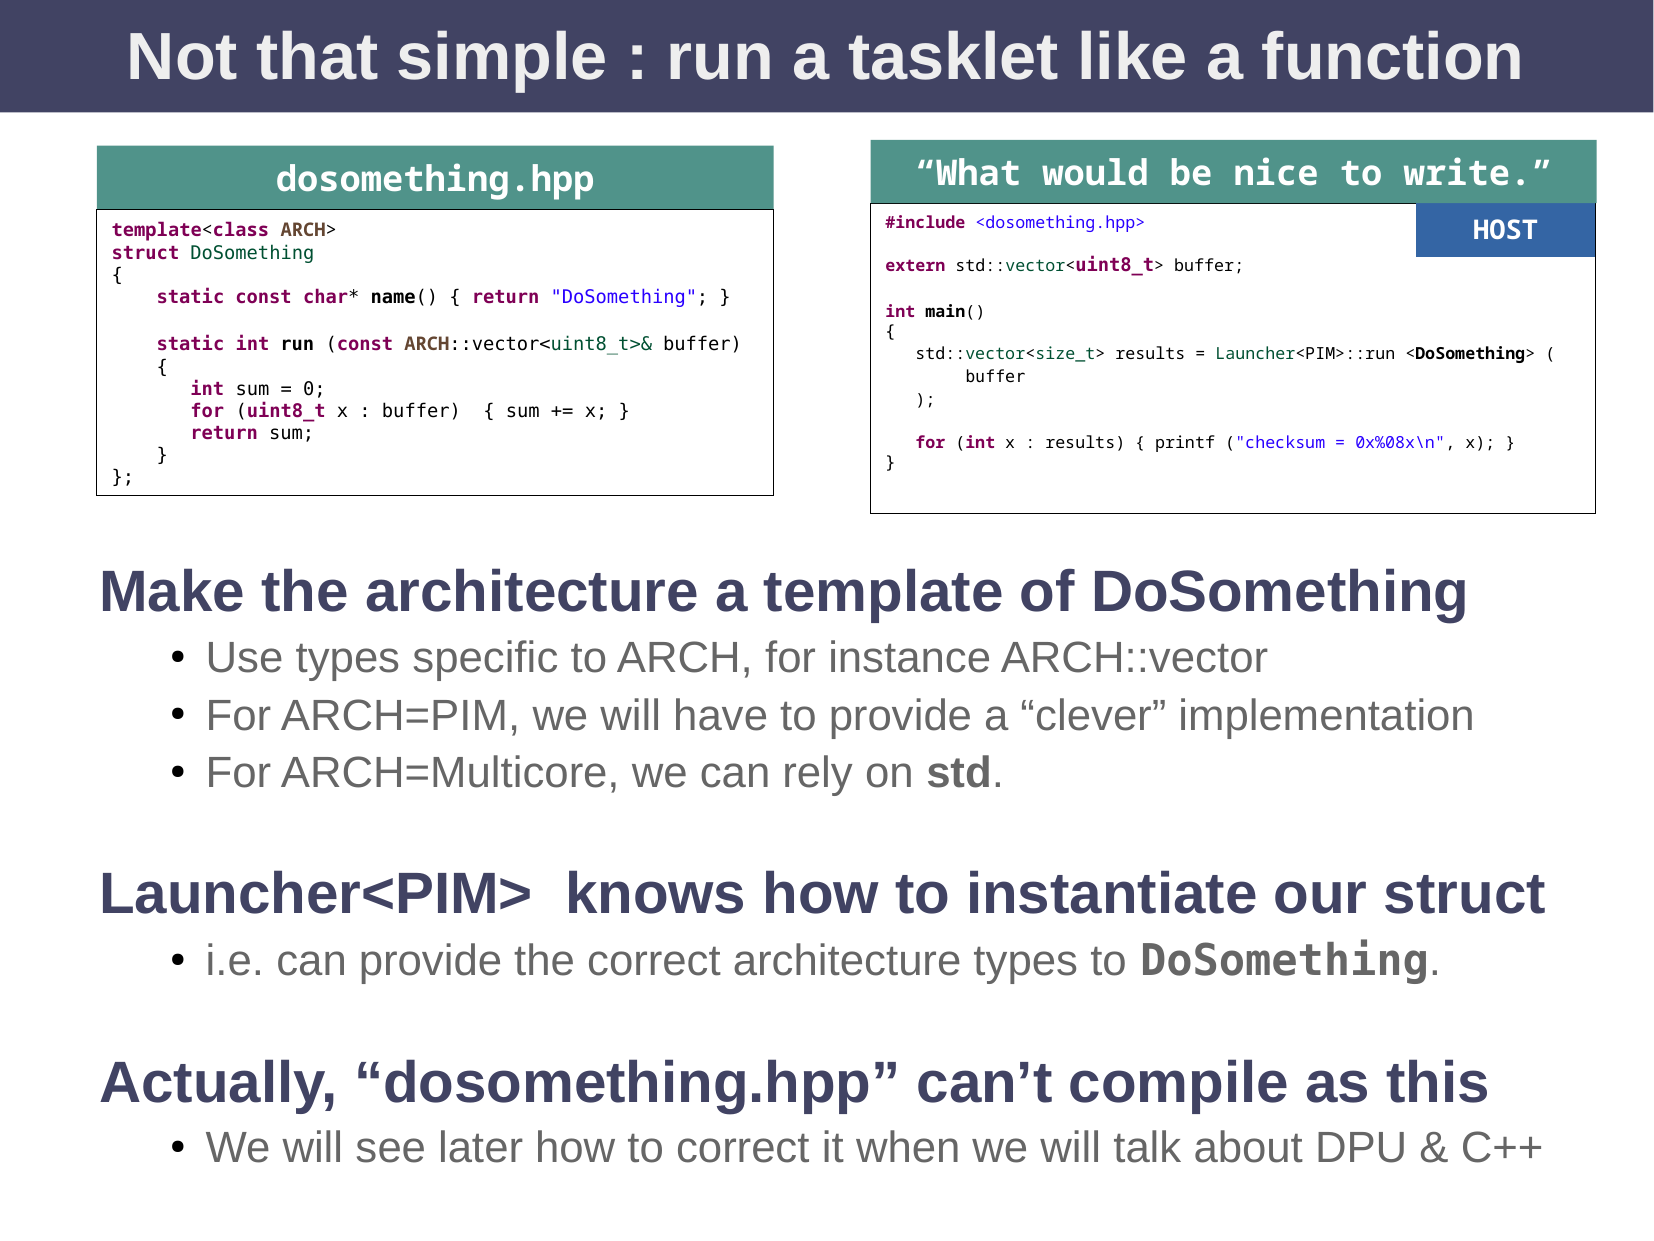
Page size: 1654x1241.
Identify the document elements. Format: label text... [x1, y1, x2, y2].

text_box dosomething.hpp [96, 145, 774, 209]
text_box Make the architecture a template of DoSomething Use types specific to ARCH, for instance ARCH::vector For ARCH=PIM, we will have to provide a “clever” implementation For ARCH=Multicore, we can rely on std. Launcher<PIM> knows how to instantiate our struct i.e. can provide the correct architecture types to DoSomething. Actually, “dosomething.hpp” can’t compile as this We will see later how to correct it when we will talk about DPU & C++ [84, 551, 1613, 1183]
text_box template<class ARCH> struct DoSomething { static const char* name() { return "DoSomething"; } static int run (const ARCH::vector<uint8_t>& buffer) { int sum = 0; for (uint8_t x : buffer) { sum += x; } return sum; } }; [96, 209, 774, 496]
text_box “What would be nice to write.” [870, 139, 1597, 204]
text_box Not that simple : run a tasklet like a function [0, 0, 1654, 113]
text_box #include <dosomething.hpp> extern std::vector<uint8_t> buffer; int main() { std::vector<size_t> results = Launcher<PIM>::run <DoSomething> ( buffer ); for (int x : results) { printf ("checksum = 0x%08x\n", x); } } [870, 204, 1596, 514]
text_box HOST [1416, 204, 1595, 257]
